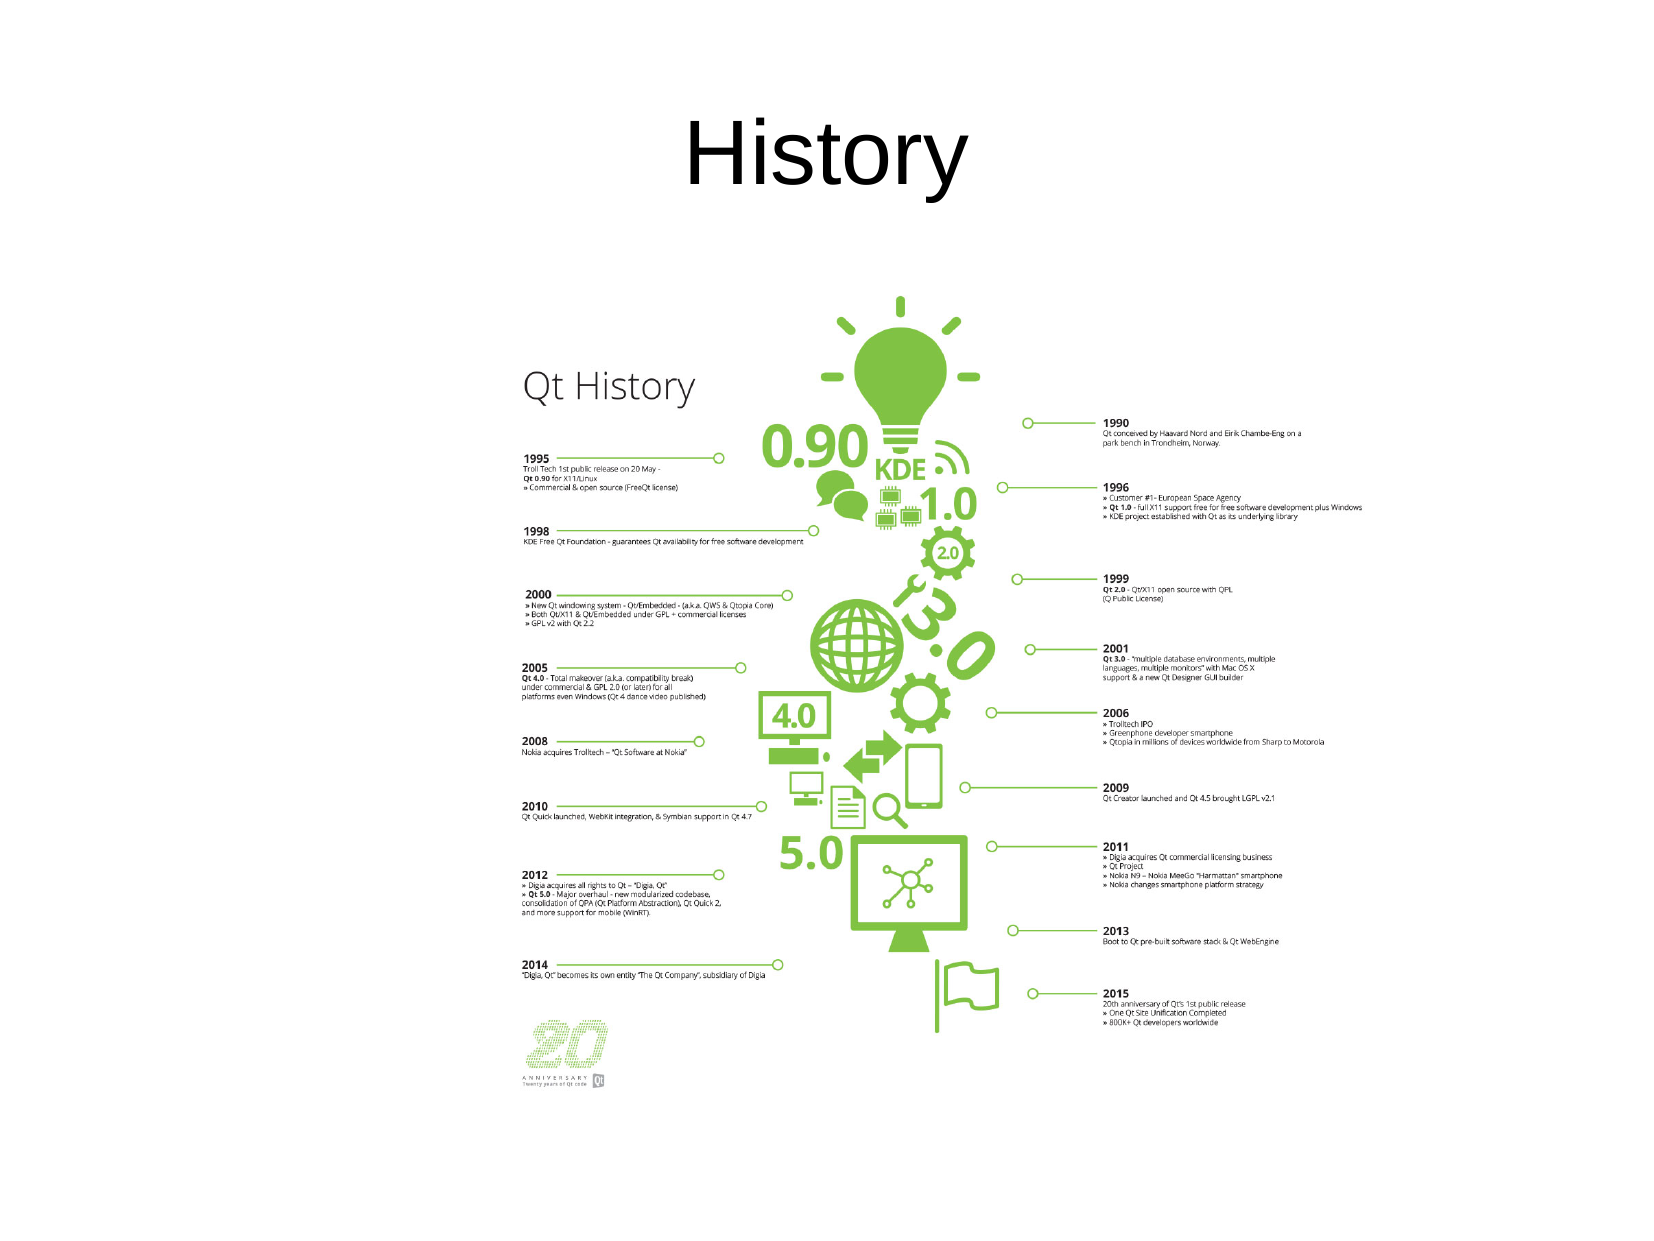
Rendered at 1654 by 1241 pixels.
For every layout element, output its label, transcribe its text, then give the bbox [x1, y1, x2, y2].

picture [503, 284, 1381, 1107]
title History [82, 49, 1571, 257]
